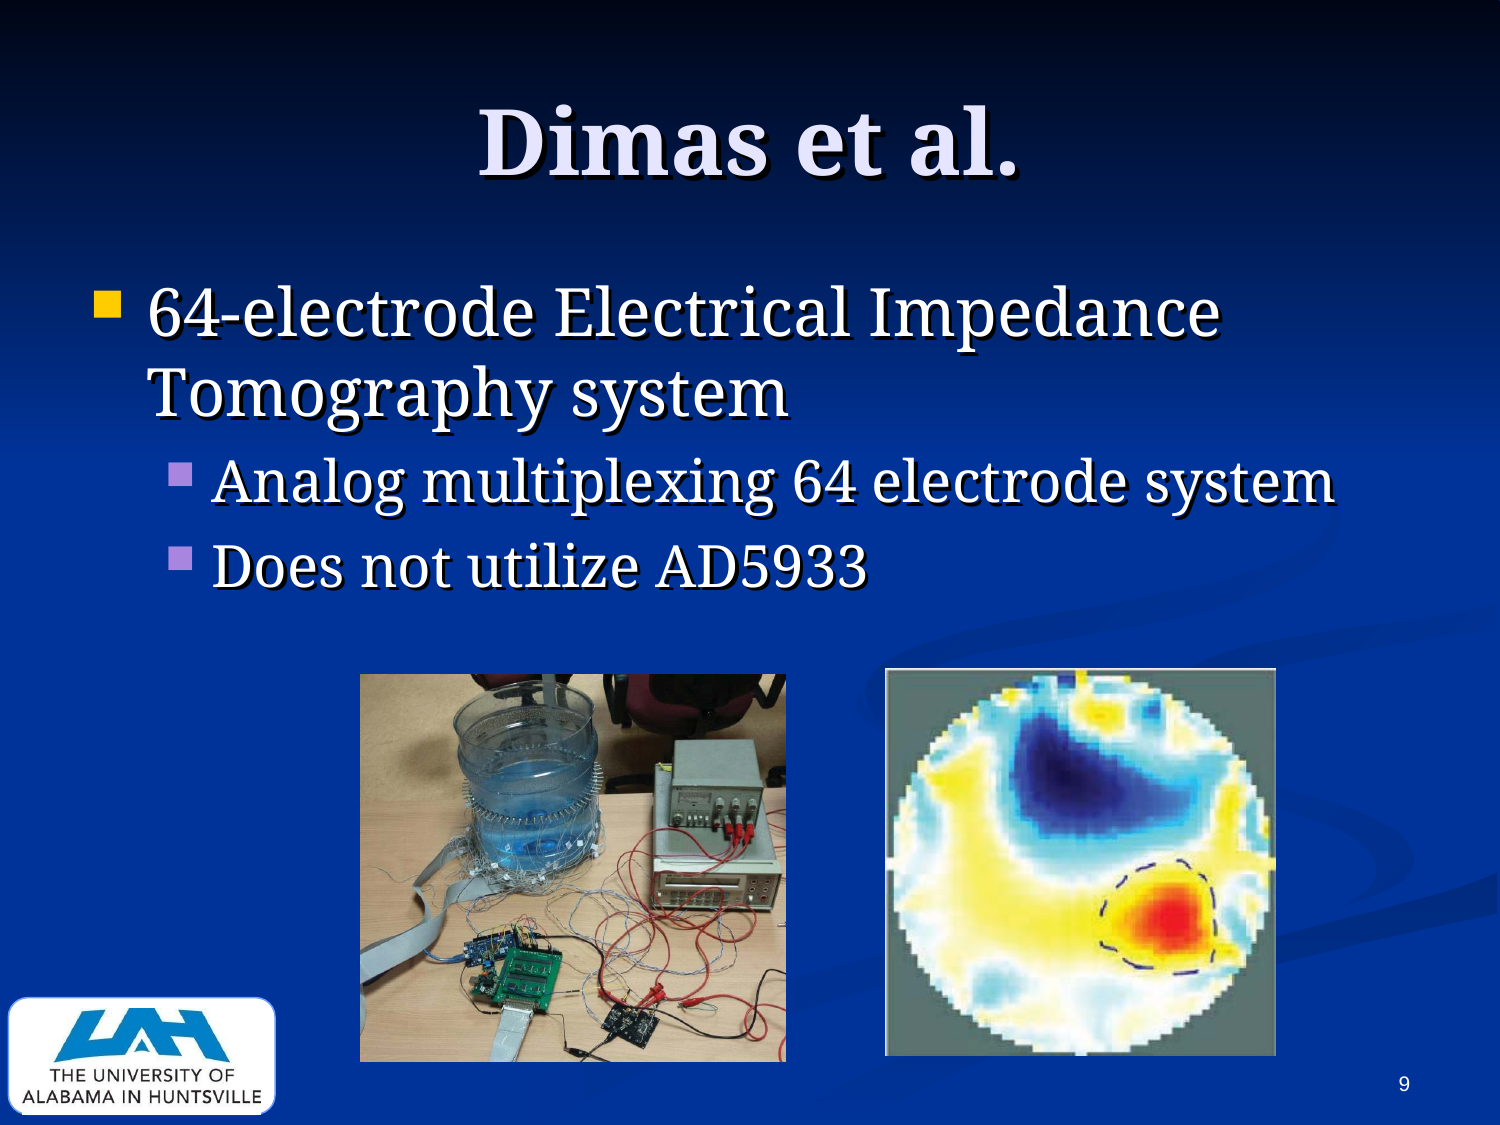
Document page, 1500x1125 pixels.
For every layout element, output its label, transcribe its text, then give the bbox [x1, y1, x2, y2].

picture [885, 668, 1276, 1057]
list 64-electrode Electrical Impedance Tomography system Analog multiplexing 64 electrode system Does not utilize AD5933 [75, 262, 1426, 1050]
title Dimas et al. [75, 45, 1426, 233]
text_box <number> [1324, 1062, 1426, 1104]
picture [360, 674, 786, 1062]
picture [22, 1008, 261, 1115]
